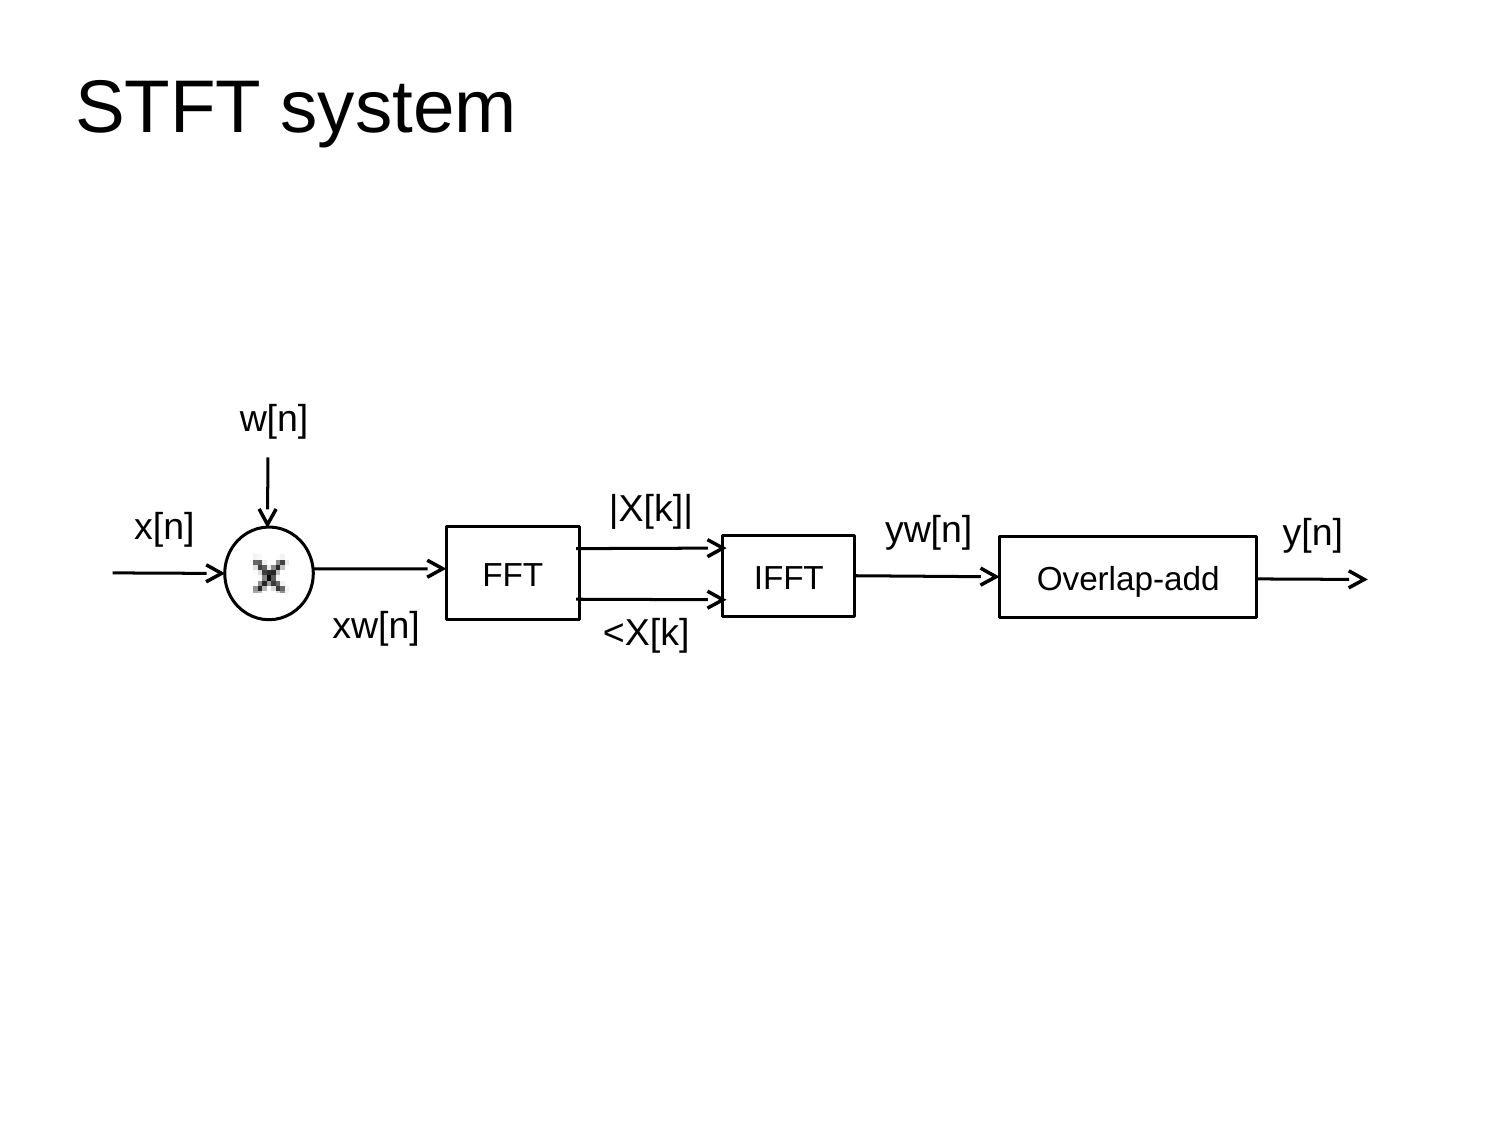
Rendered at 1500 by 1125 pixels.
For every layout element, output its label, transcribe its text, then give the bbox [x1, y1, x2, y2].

text_box w[n] [225, 389, 324, 447]
title STFT system [75, 12, 1426, 201]
text_box IFFT [722, 535, 855, 617]
text_box |X[k]| [594, 479, 708, 537]
text_box FFT [446, 526, 580, 620]
text_box <X[k] [588, 604, 705, 661]
text_box xw[n] [317, 597, 436, 655]
picture [240, 539, 295, 593]
text_box y[n] [1267, 504, 1358, 561]
text_box yw[n] [870, 500, 988, 558]
text_box Overlap-add [999, 536, 1257, 618]
text_box x[n] [119, 498, 210, 555]
